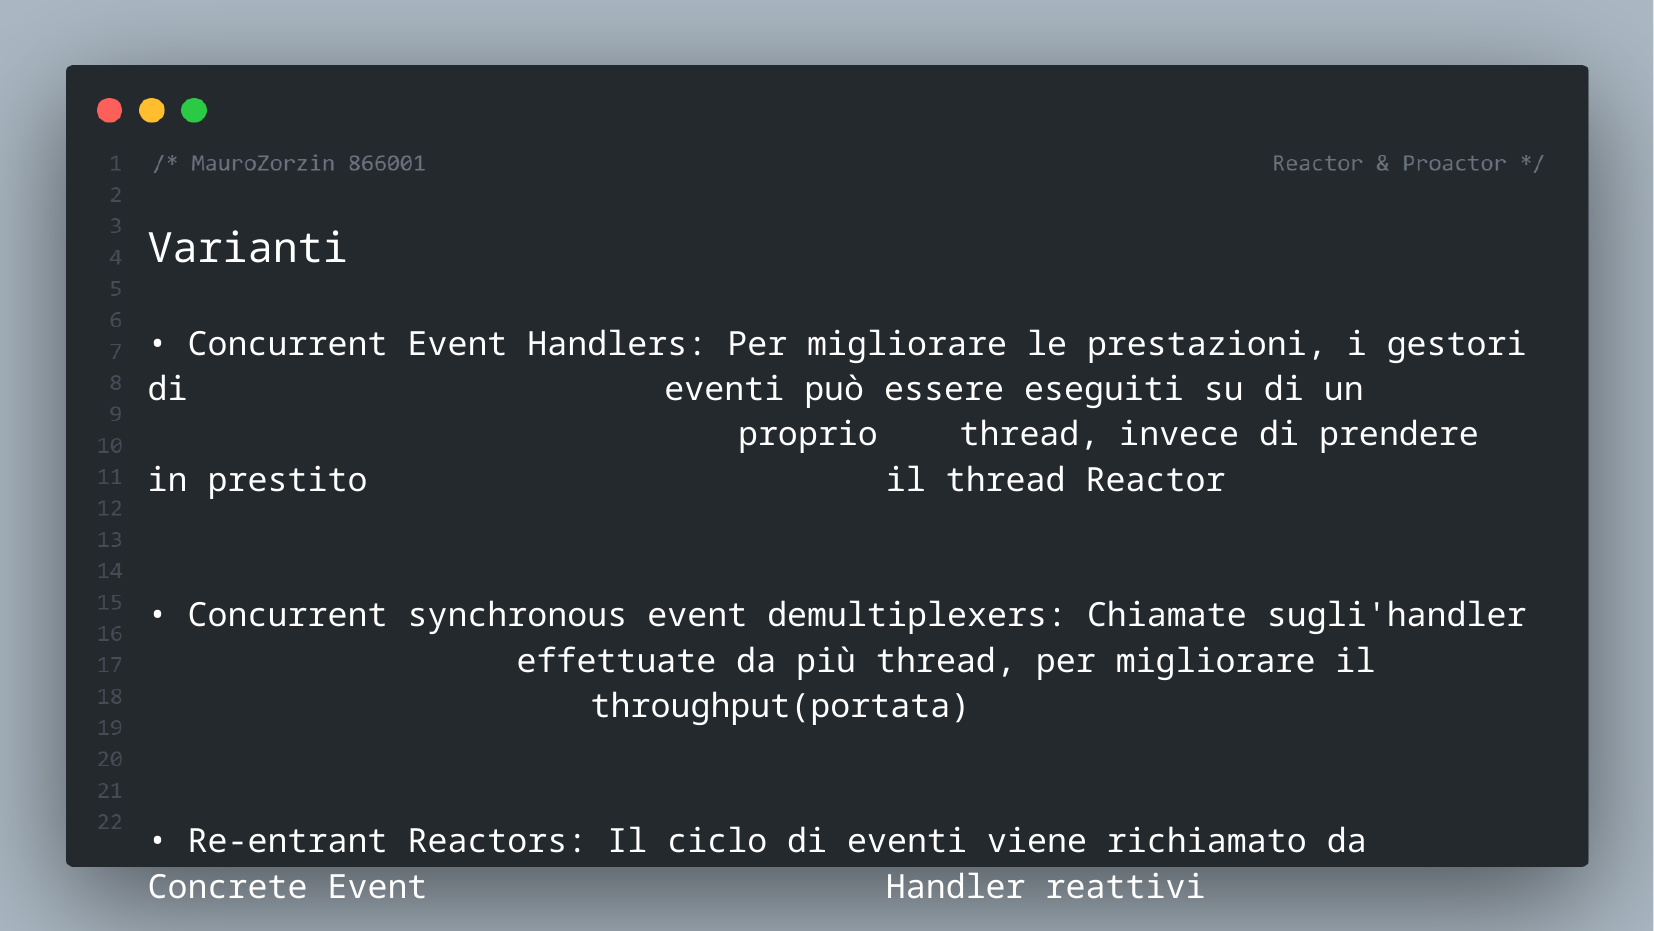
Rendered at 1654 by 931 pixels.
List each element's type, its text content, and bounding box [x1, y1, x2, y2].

subtitle Varianti • Concurrent Event Handlers: Per migliorare le prestazioni, i gestori di eventi può essere eseguiti su di un proprio thread, invece di prendere in prestito il thread Reactor • Concurrent synchronous event demultiplexers: Chiamate sugli'handler effettuate da più thread, per migliorare il throughput(portata) • Re-entrant Reactors: Il ciclo di eventi viene richiamato da Concrete Event Handler reattivi • Integrated demultiplexing of Timer and I/O events: Permette di registrare gestori di eventi basati sul tempo. [147, 217, 1536, 931]
picture [0, 0, 1654, 931]
